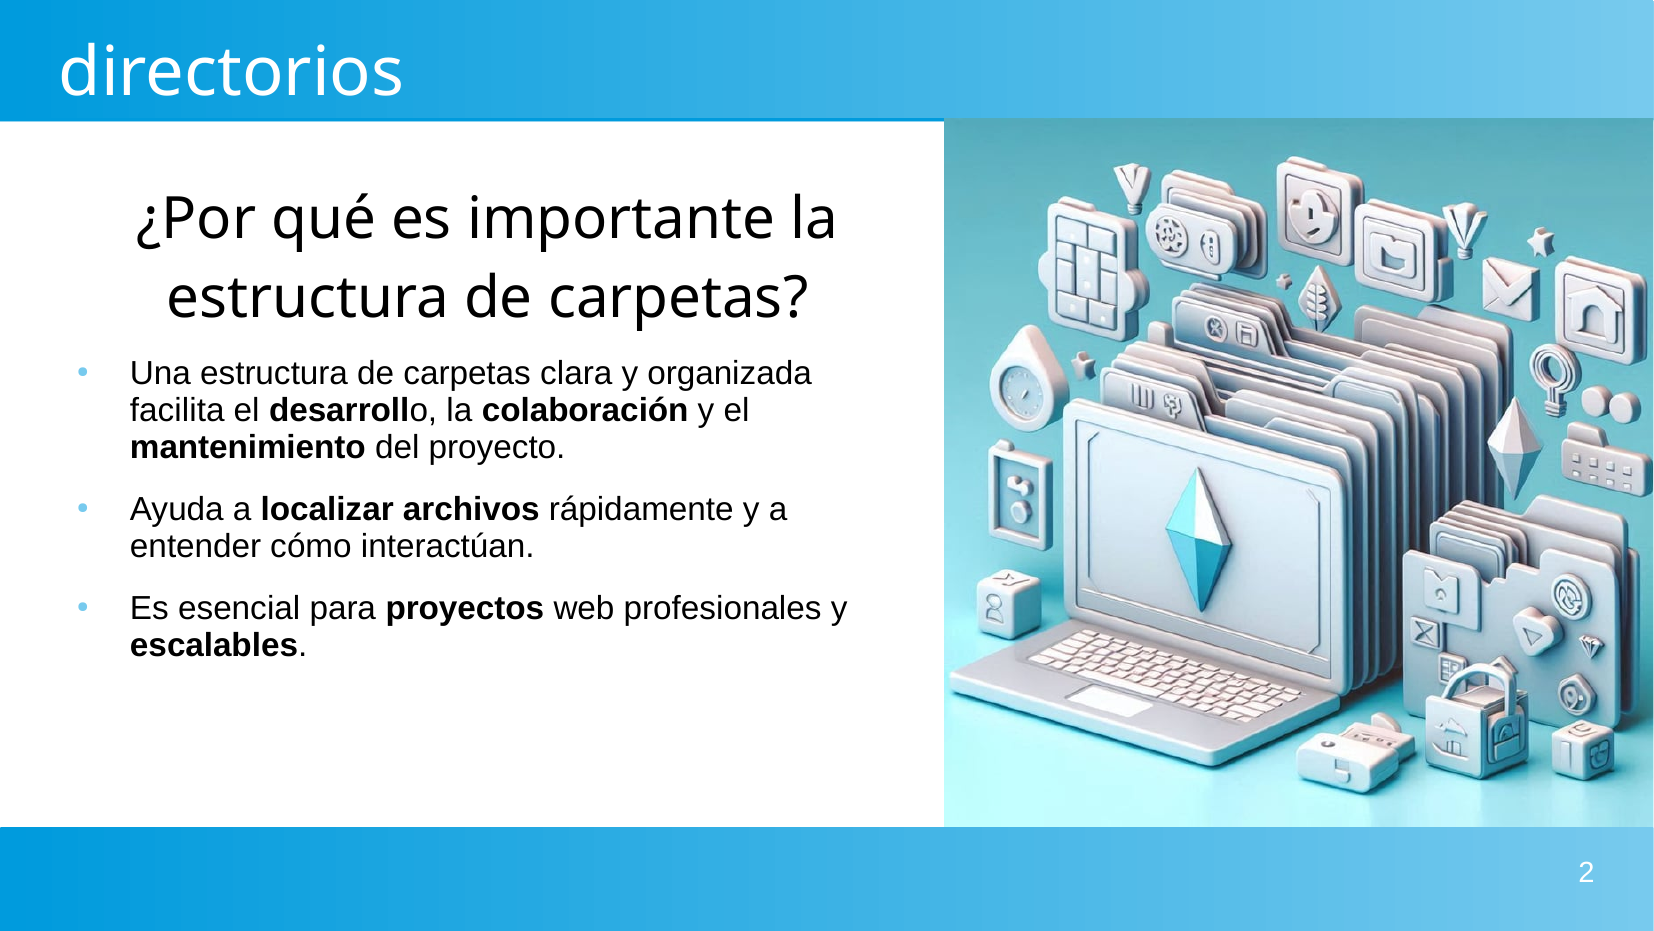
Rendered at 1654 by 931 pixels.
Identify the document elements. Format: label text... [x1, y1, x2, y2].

title directorios [59, 29, 1595, 108]
list Una estructura de carpetas clara y organizada facilita el desarrollo, la colaboración y el mantenimiento del proyecto. Ayuda a localizar archivos rápidamente y a entender cómo interactúan. Es esencial para proyectos web profesionales y escalables. [59, 354, 916, 739]
picture [944, 1, 1654, 827]
text_box ¿Por qué es importante la estructura de carpetas? [59, 168, 916, 296]
